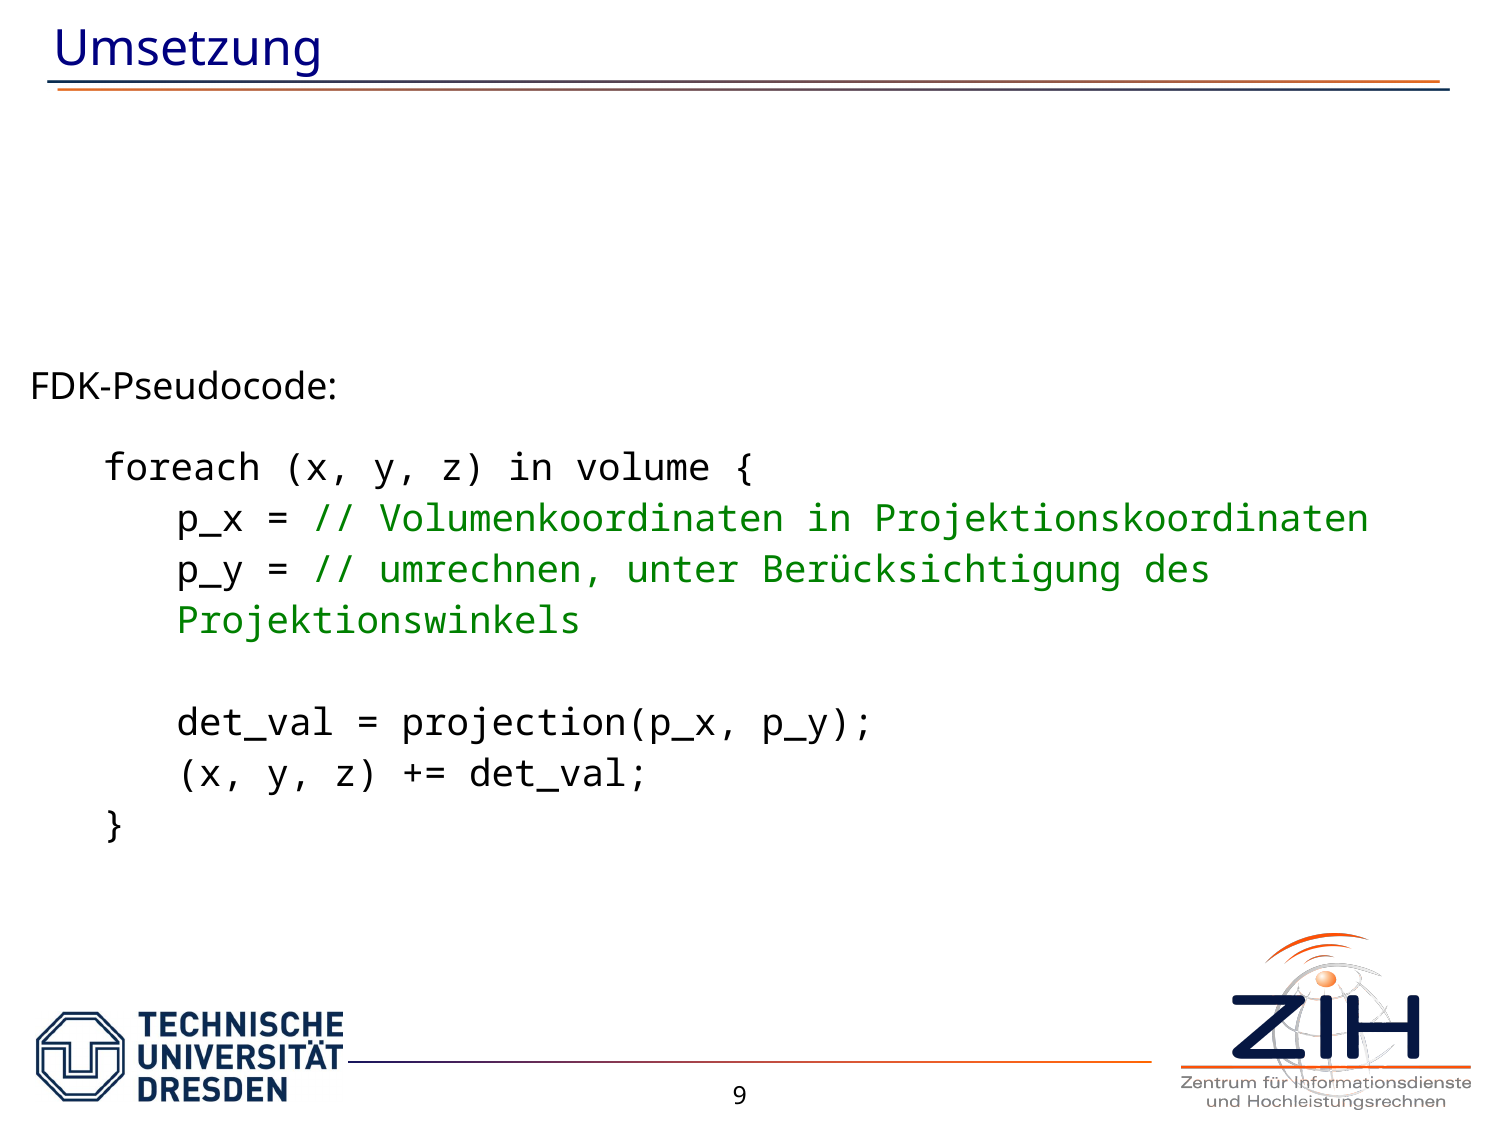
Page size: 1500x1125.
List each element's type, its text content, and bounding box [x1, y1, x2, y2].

list FDK-Pseudocode: foreach (x, y, z) in volume { p_x = // Volumenkoordinaten in Projektionskoordinaten p_y = // umrechnen, unter Berücksichtigung des Projektionswinkels det_val = projection(p_x, p_y); (x, y, z) += det_val; } [29, 118, 1418, 941]
picture [1181, 933, 1471, 1110]
title Umsetzung [53, 12, 1453, 81]
picture [47, 80, 1450, 91]
picture [35, 1011, 343, 1102]
